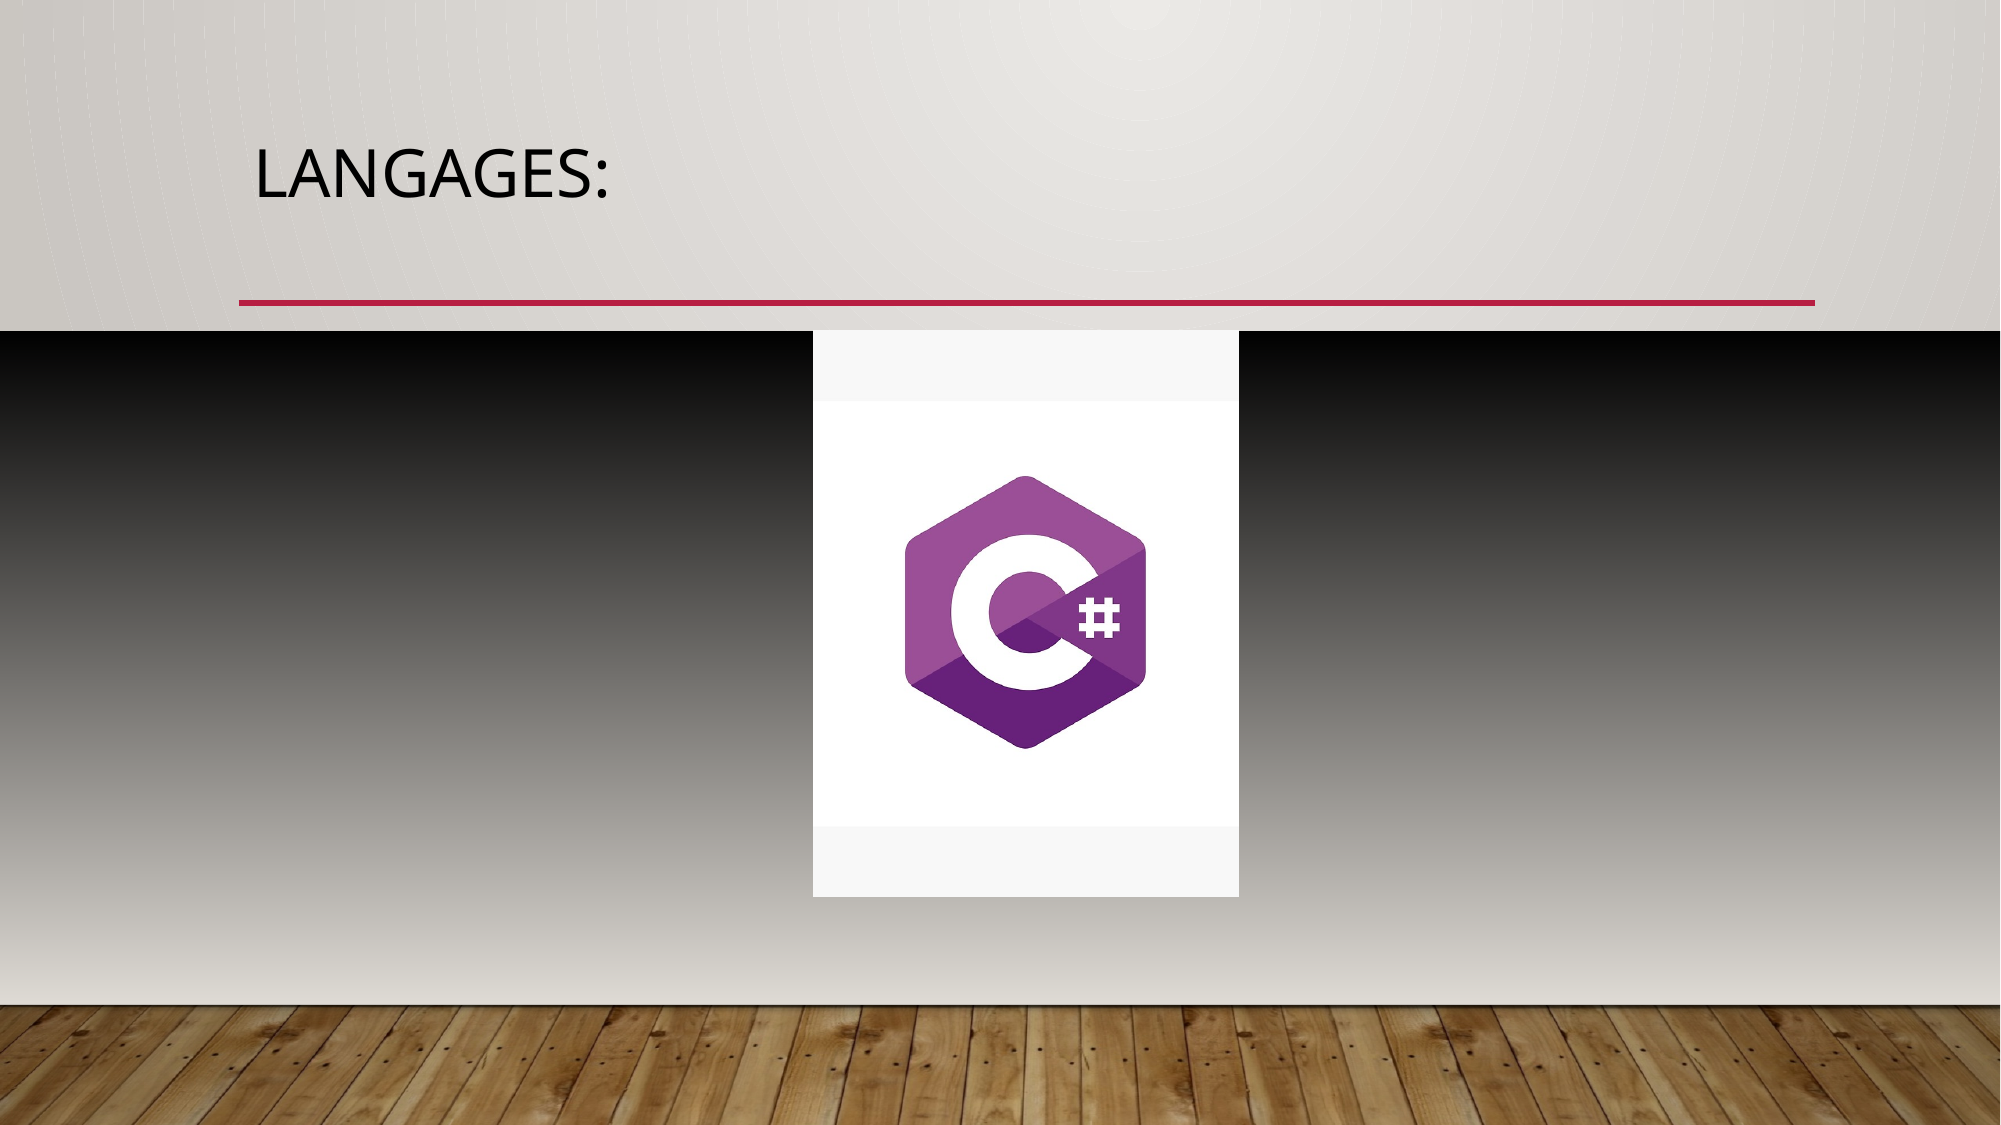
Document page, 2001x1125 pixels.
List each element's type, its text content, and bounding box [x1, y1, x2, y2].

picture [813, 330, 1239, 897]
title Langages: [238, 131, 1814, 305]
